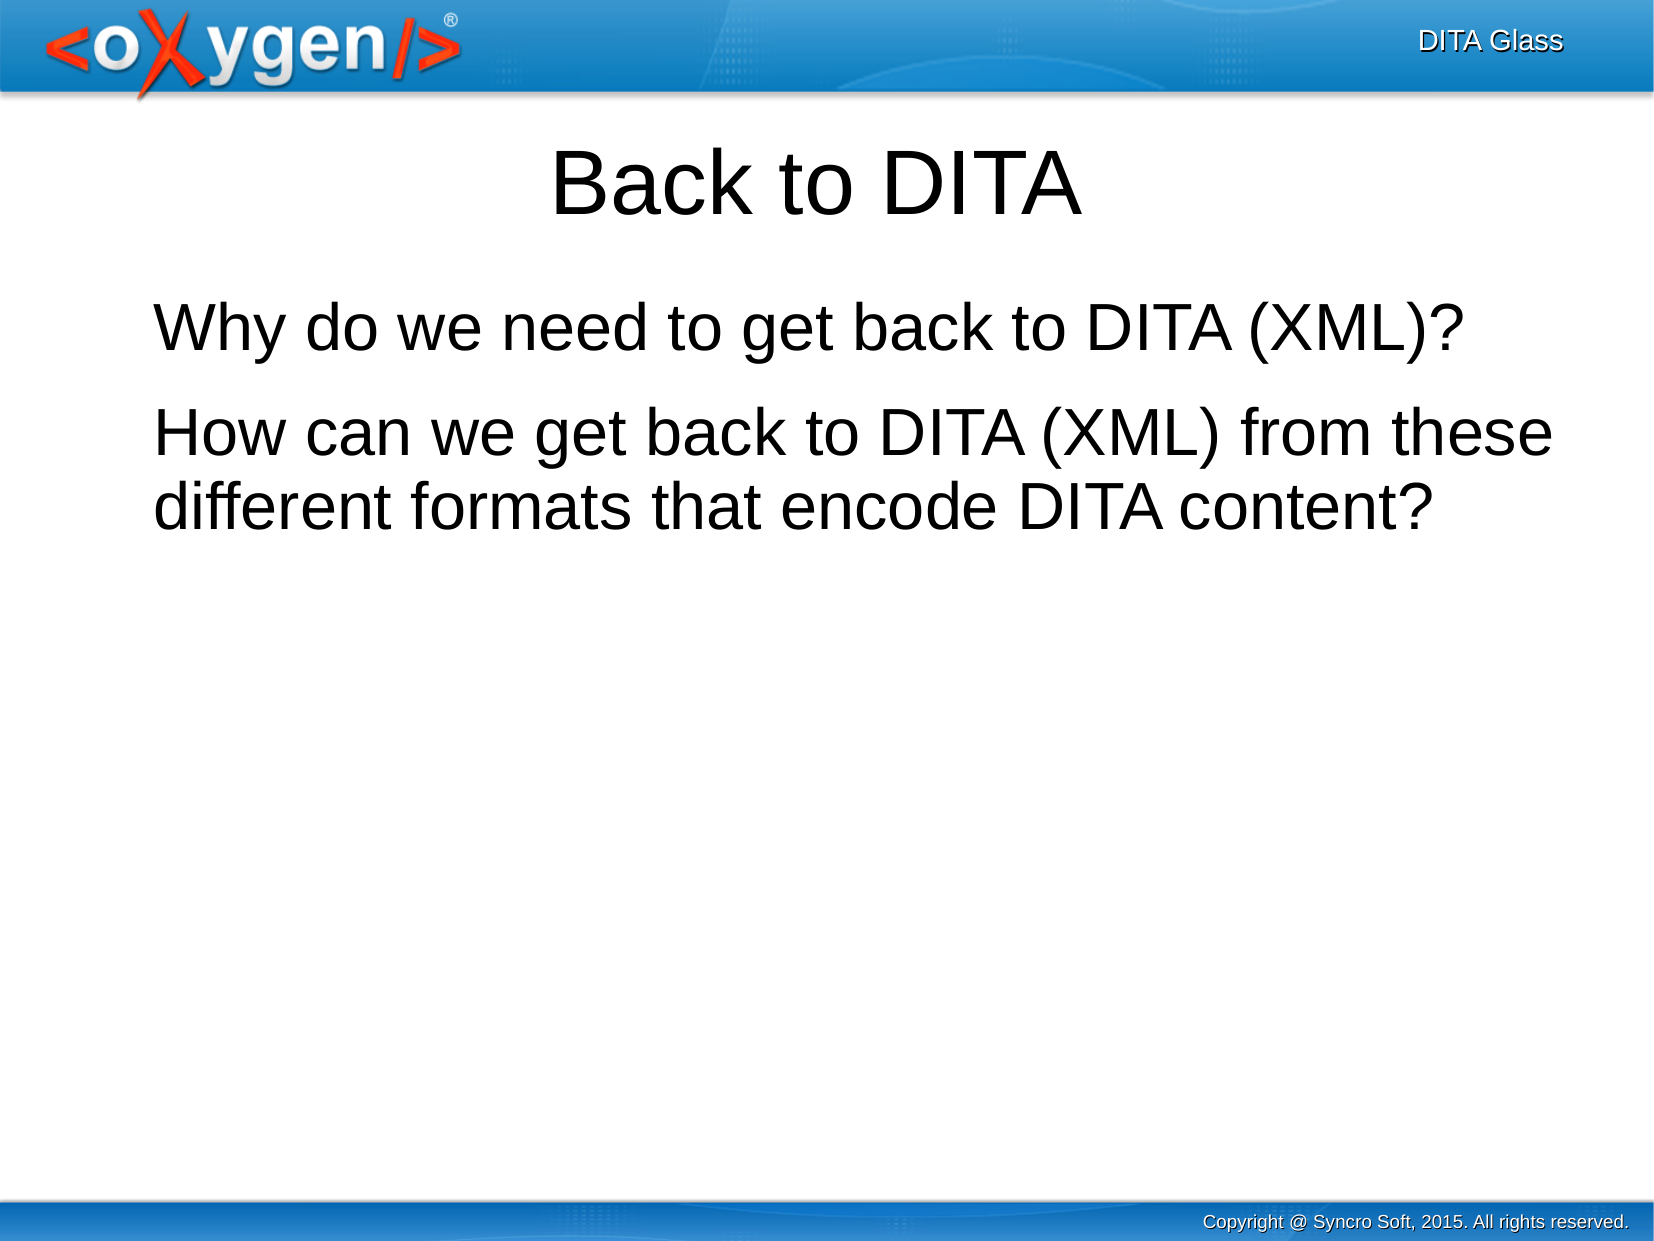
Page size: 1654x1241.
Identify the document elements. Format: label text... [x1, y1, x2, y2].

picture [0, 1195, 1654, 1241]
title Back to DITA [82, 78, 1571, 287]
list Why do we need to get back to DITA (XML)? How can we get back to DITA (XML) from these different formats that encode DITA content? [82, 290, 1571, 1010]
picture [0, 0, 1654, 109]
